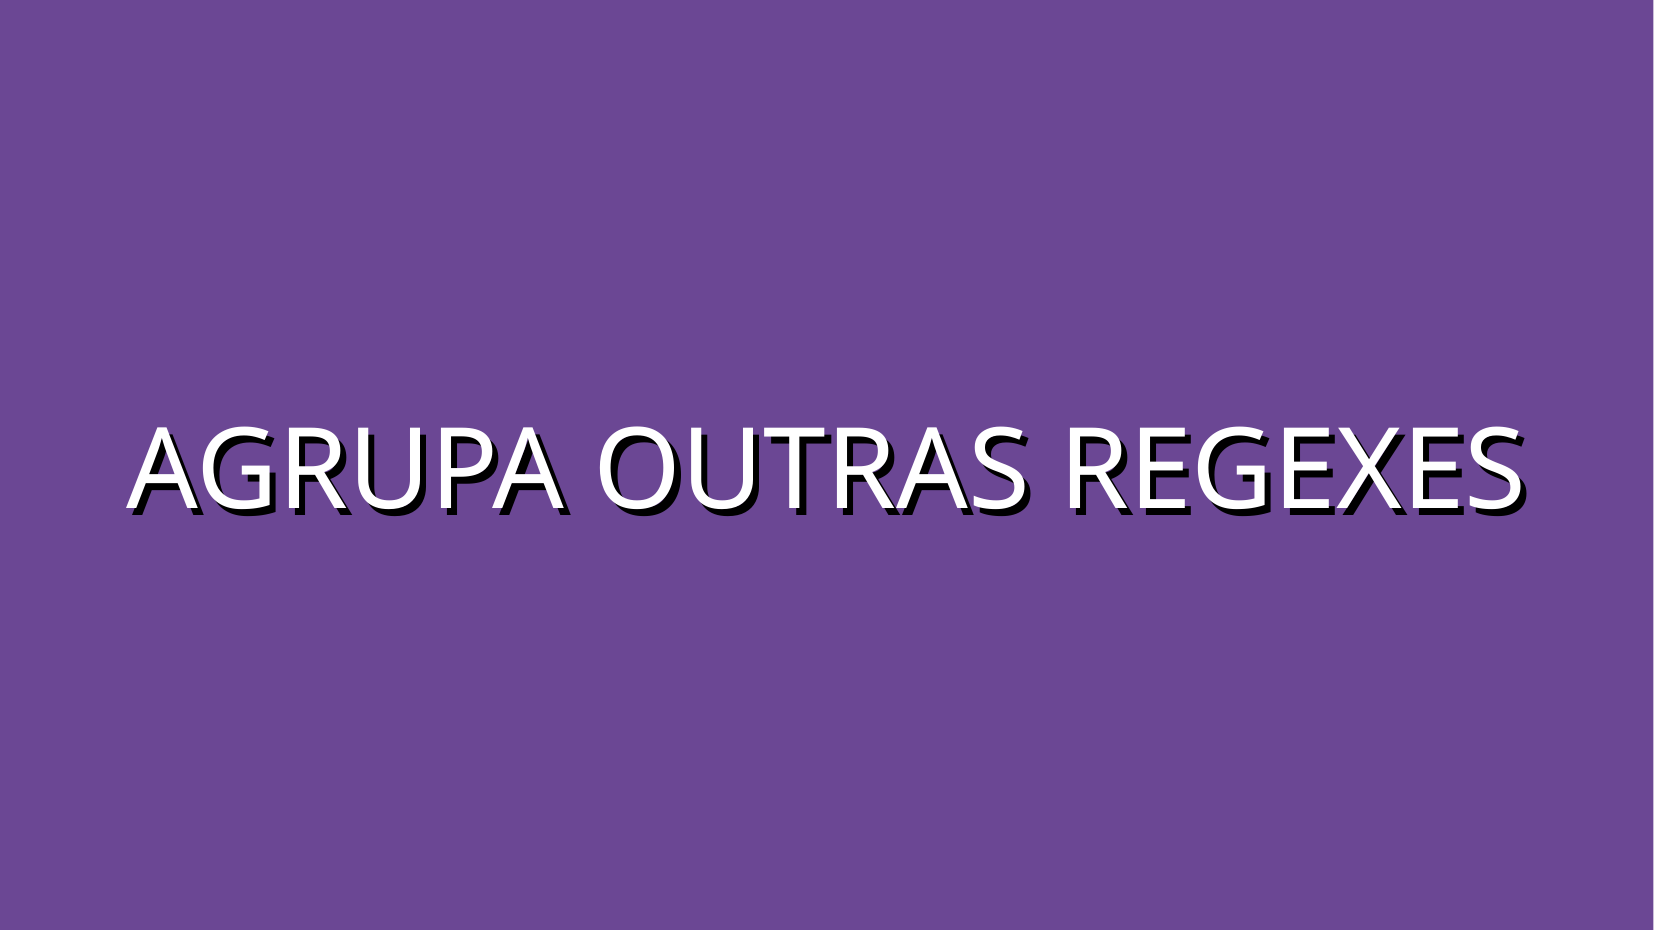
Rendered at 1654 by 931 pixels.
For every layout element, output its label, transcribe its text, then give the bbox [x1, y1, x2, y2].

subtitle AGRUPA OUTRAS REGEXES [82, 105, 1571, 826]
